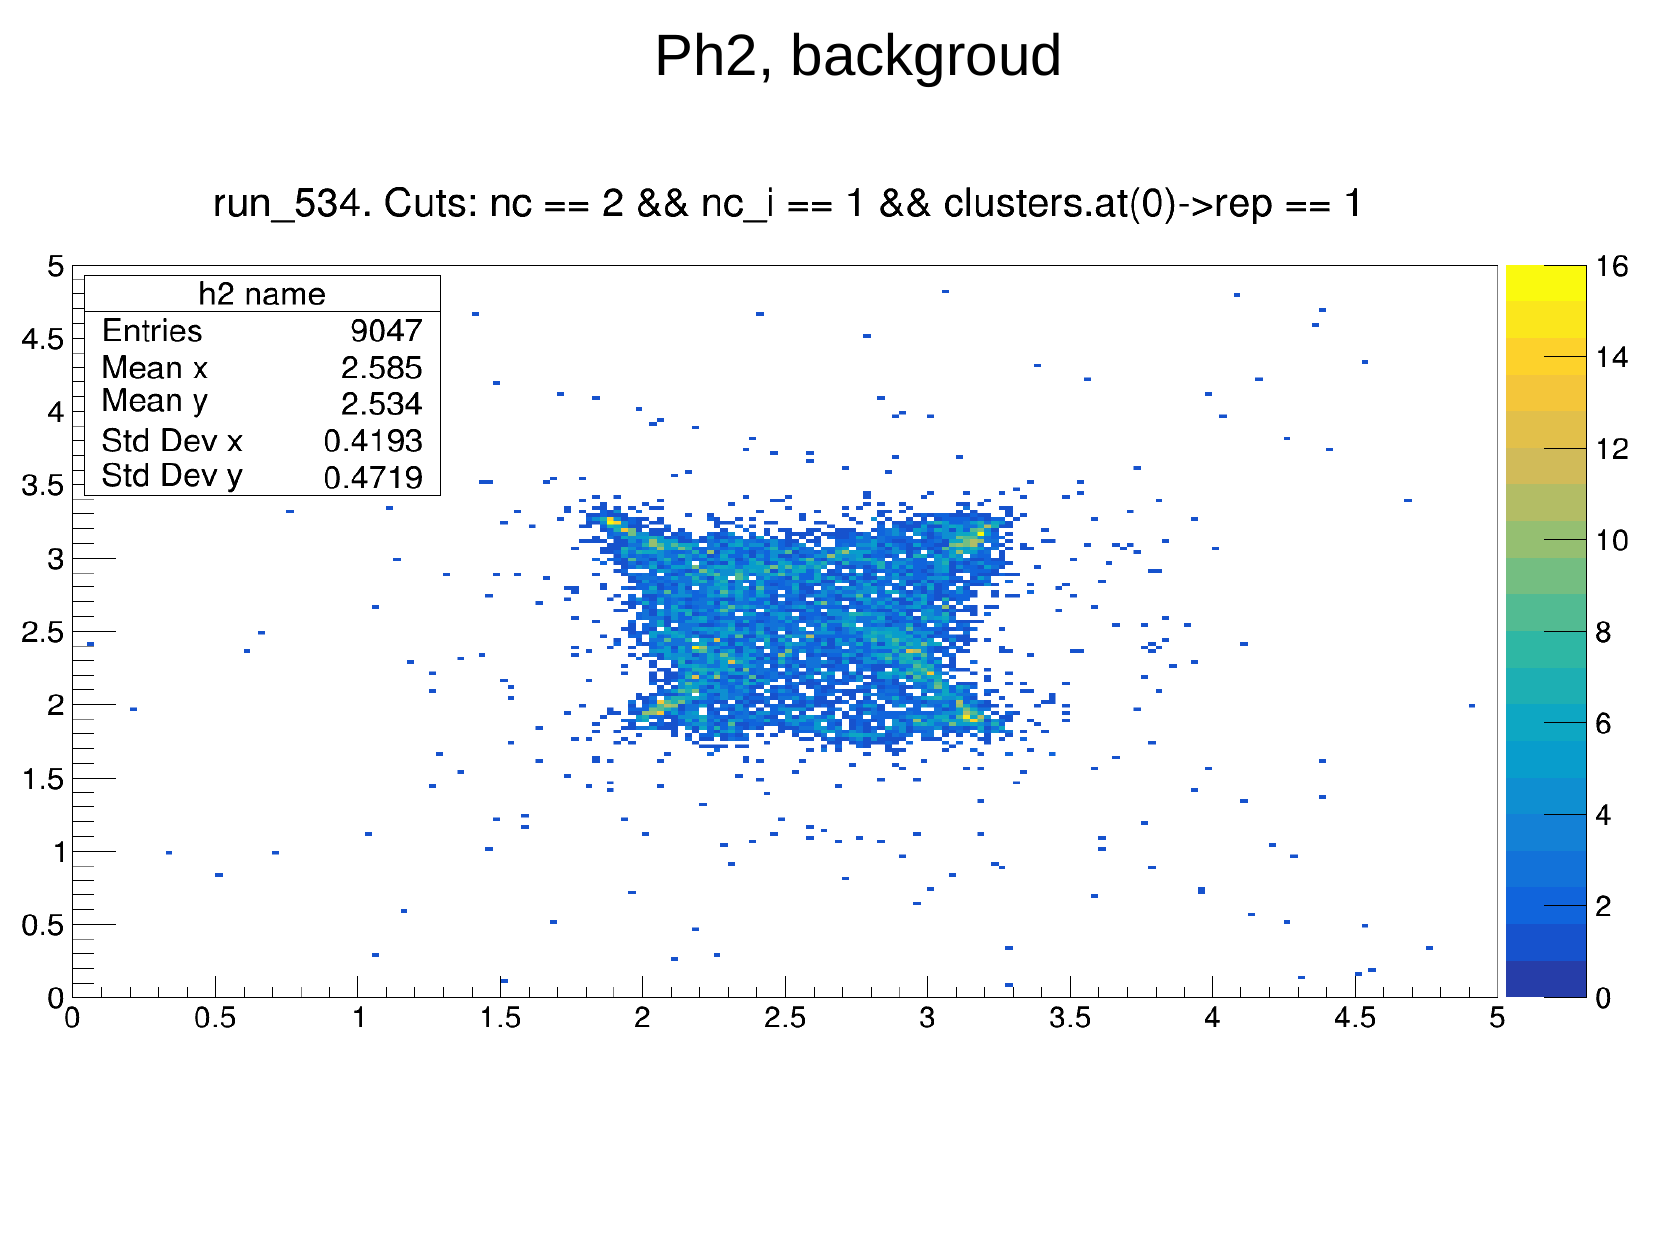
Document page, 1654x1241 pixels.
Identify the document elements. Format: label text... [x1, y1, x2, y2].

text_box Ph2, backgroud [518, 15, 1201, 151]
picture [15, 182, 1654, 1051]
